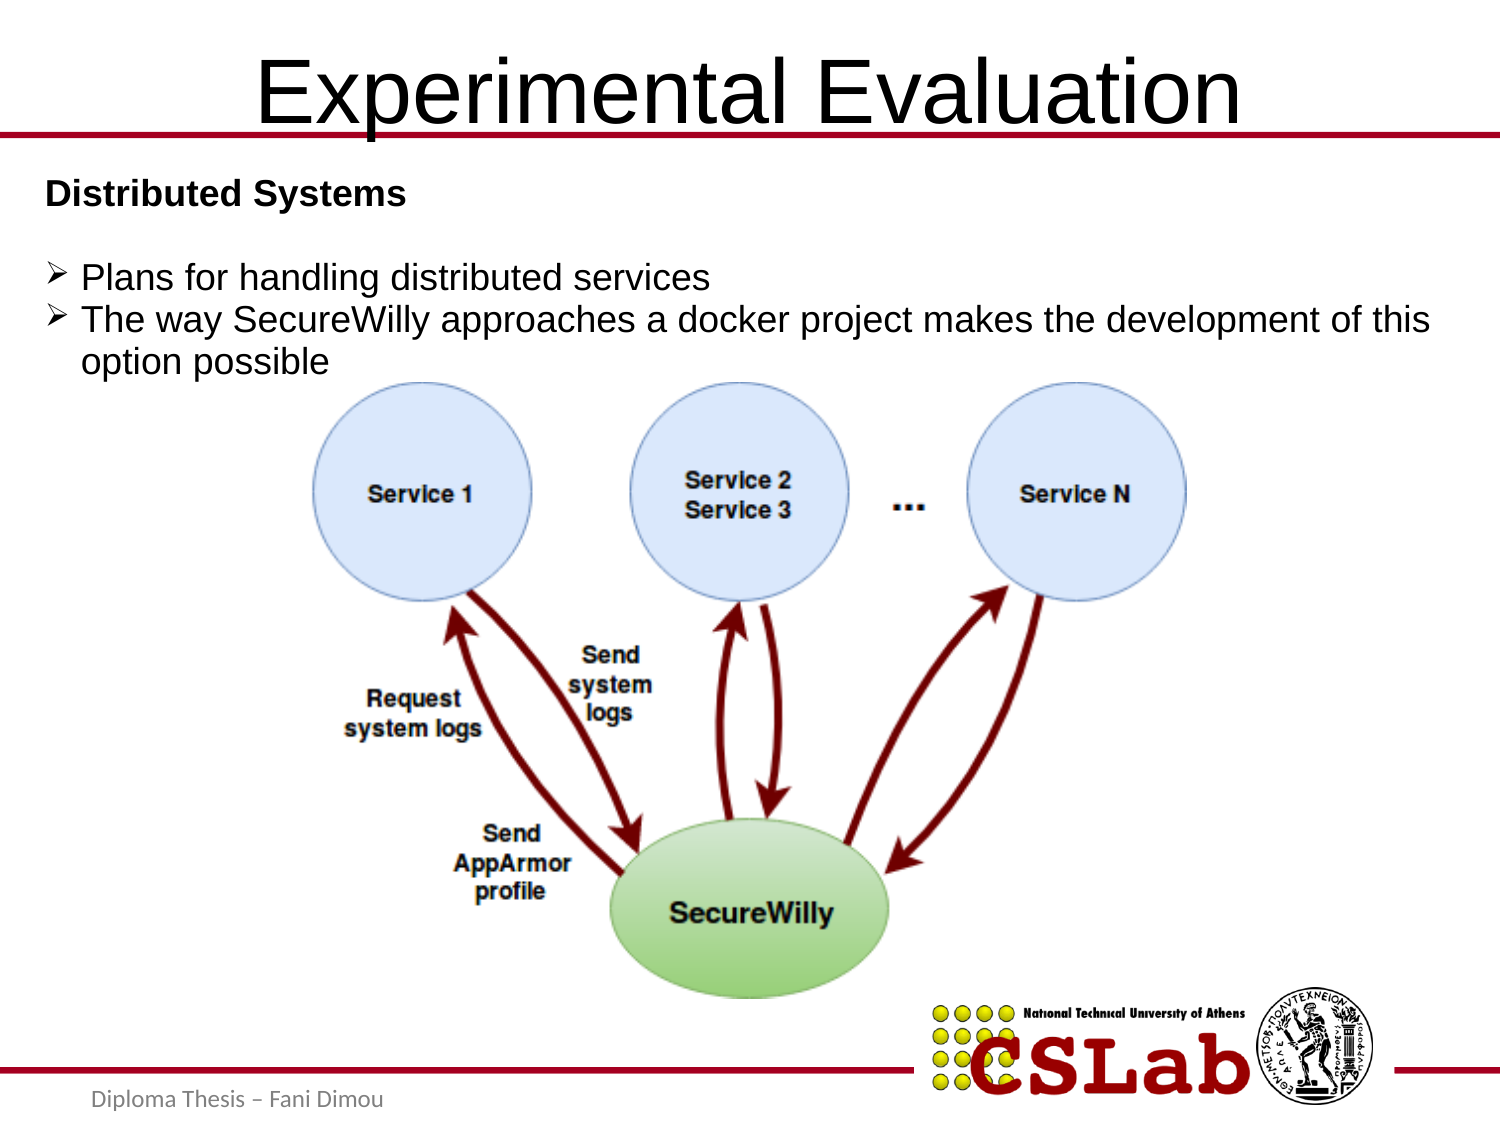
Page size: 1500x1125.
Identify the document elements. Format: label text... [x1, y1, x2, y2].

picture [925, 987, 1373, 1105]
text_box Experimental Evaluation [74, 0, 1425, 164]
text_box Distributed Systems Plans for handling distributed services The way SecureWilly approaches a docker project makes the development of this option possible [30, 164, 1471, 405]
picture [293, 382, 1187, 999]
